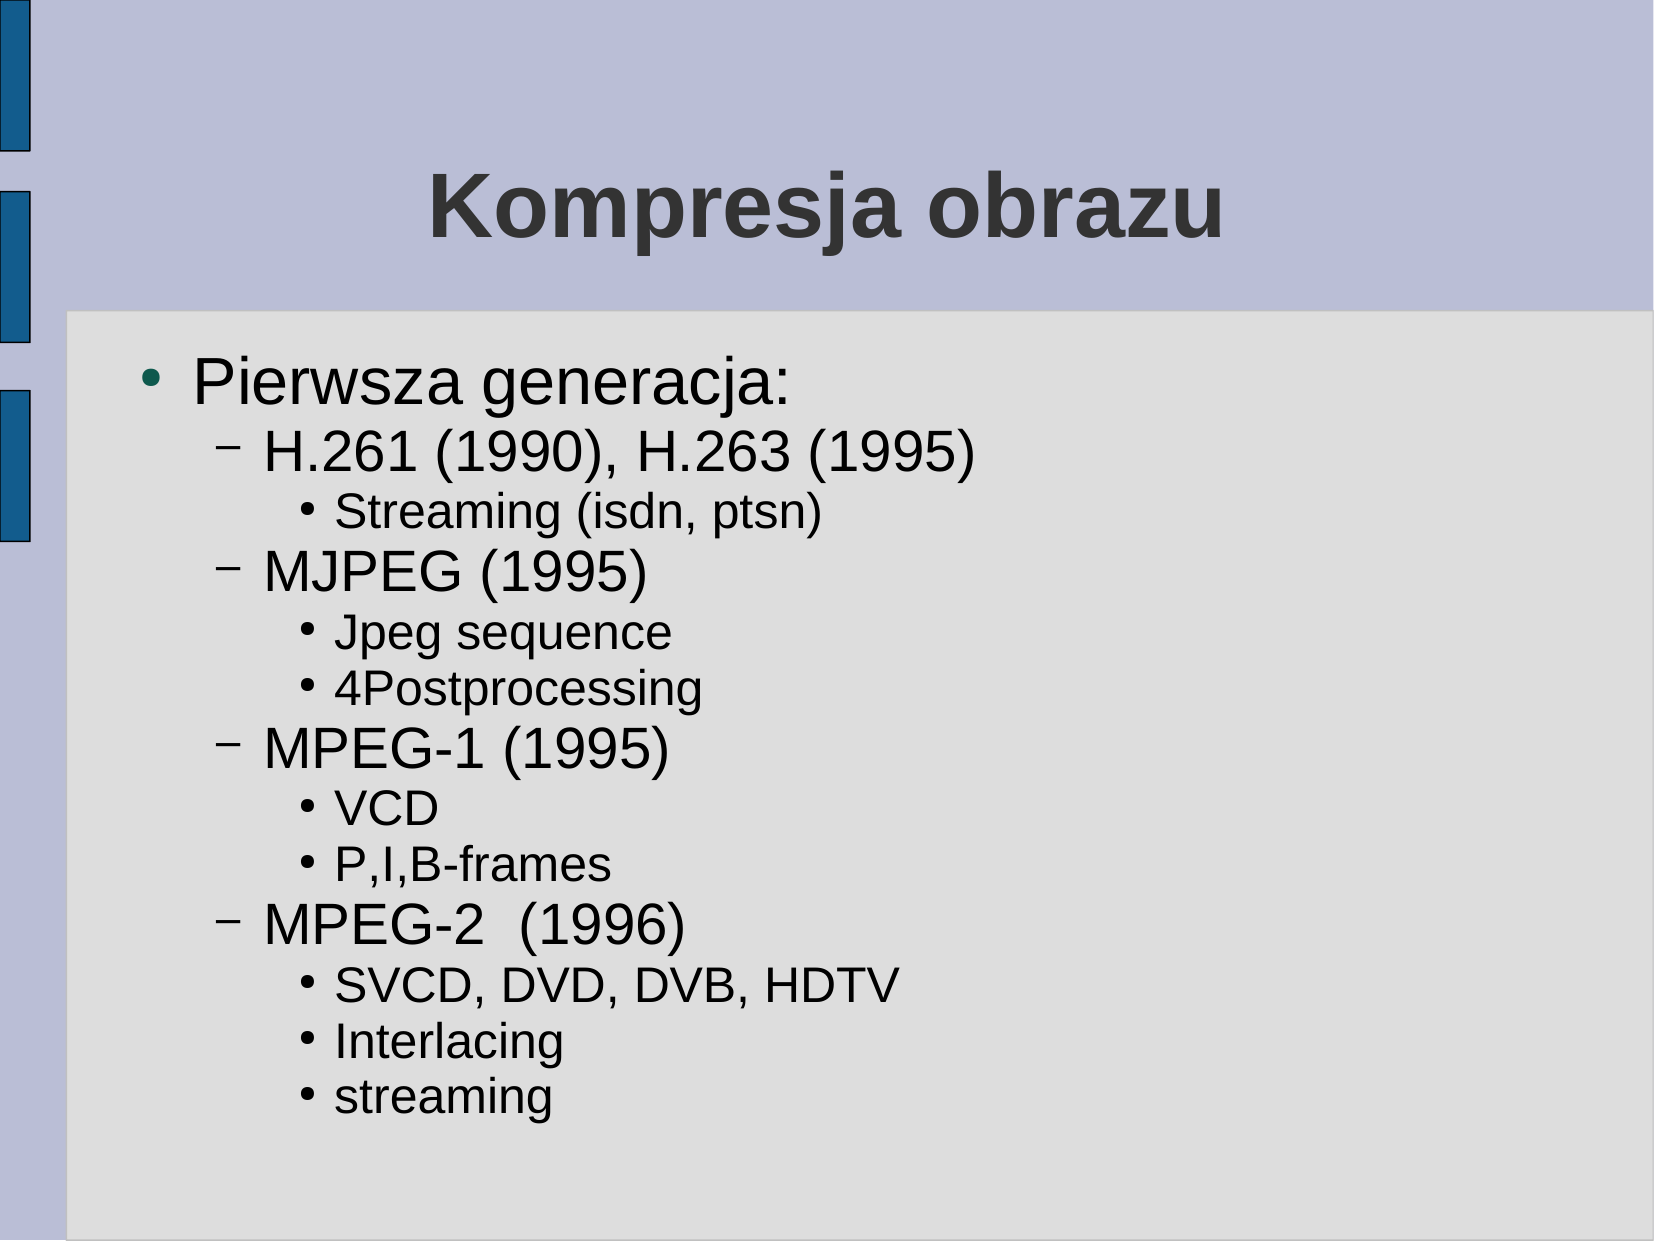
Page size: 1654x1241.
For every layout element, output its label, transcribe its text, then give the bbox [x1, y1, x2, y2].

list Pierwsza generacja: H.261 (1990), H.263 (1995) Streaming (isdn, ptsn) MJPEG (1995) Jpeg sequence 4Postprocessing MPEG-1 (1995) VCD P,I,B-frames MPEG-2 (1996) SVCD, DVD, DVB, HDTV Interlacing streaming [121, 344, 1534, 1135]
title Kompresja obrazu [121, 102, 1534, 311]
